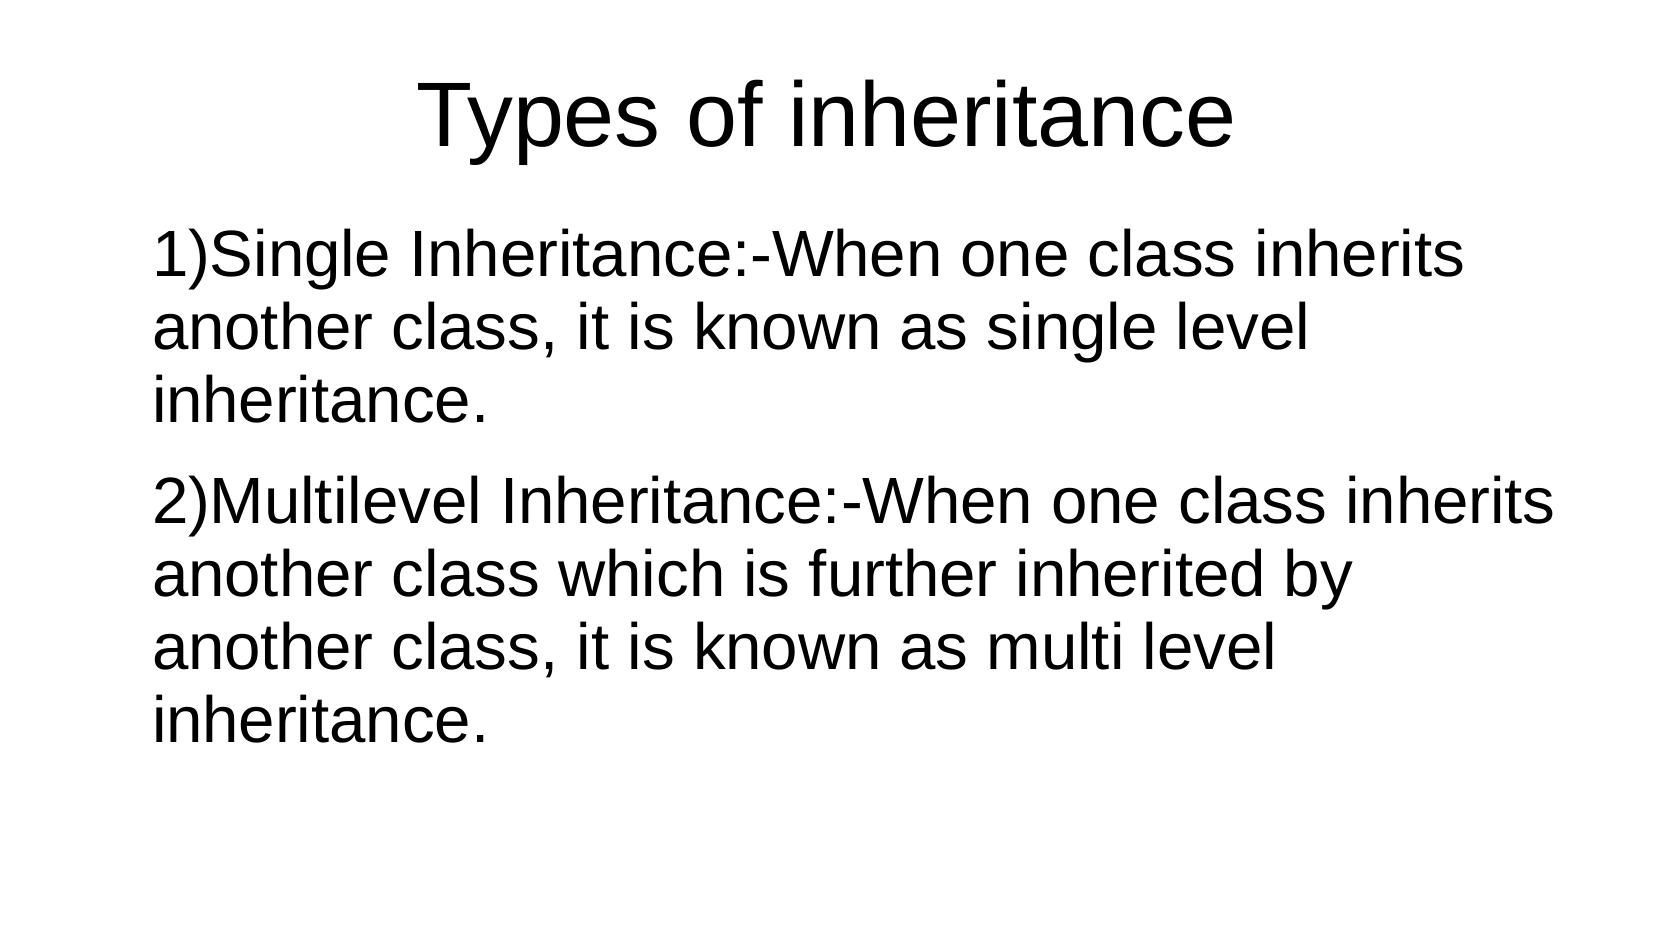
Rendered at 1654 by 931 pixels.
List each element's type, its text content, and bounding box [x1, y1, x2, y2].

list 1)Single Inheritance:-When one class inherits another class, it is known as single level inheritance. 2)Multilevel Inheritance:-When one class inherits another class which is further inherited by another class, it is known as multi level inheritance. [82, 217, 1571, 758]
title Types of inheritance [82, 37, 1571, 193]
